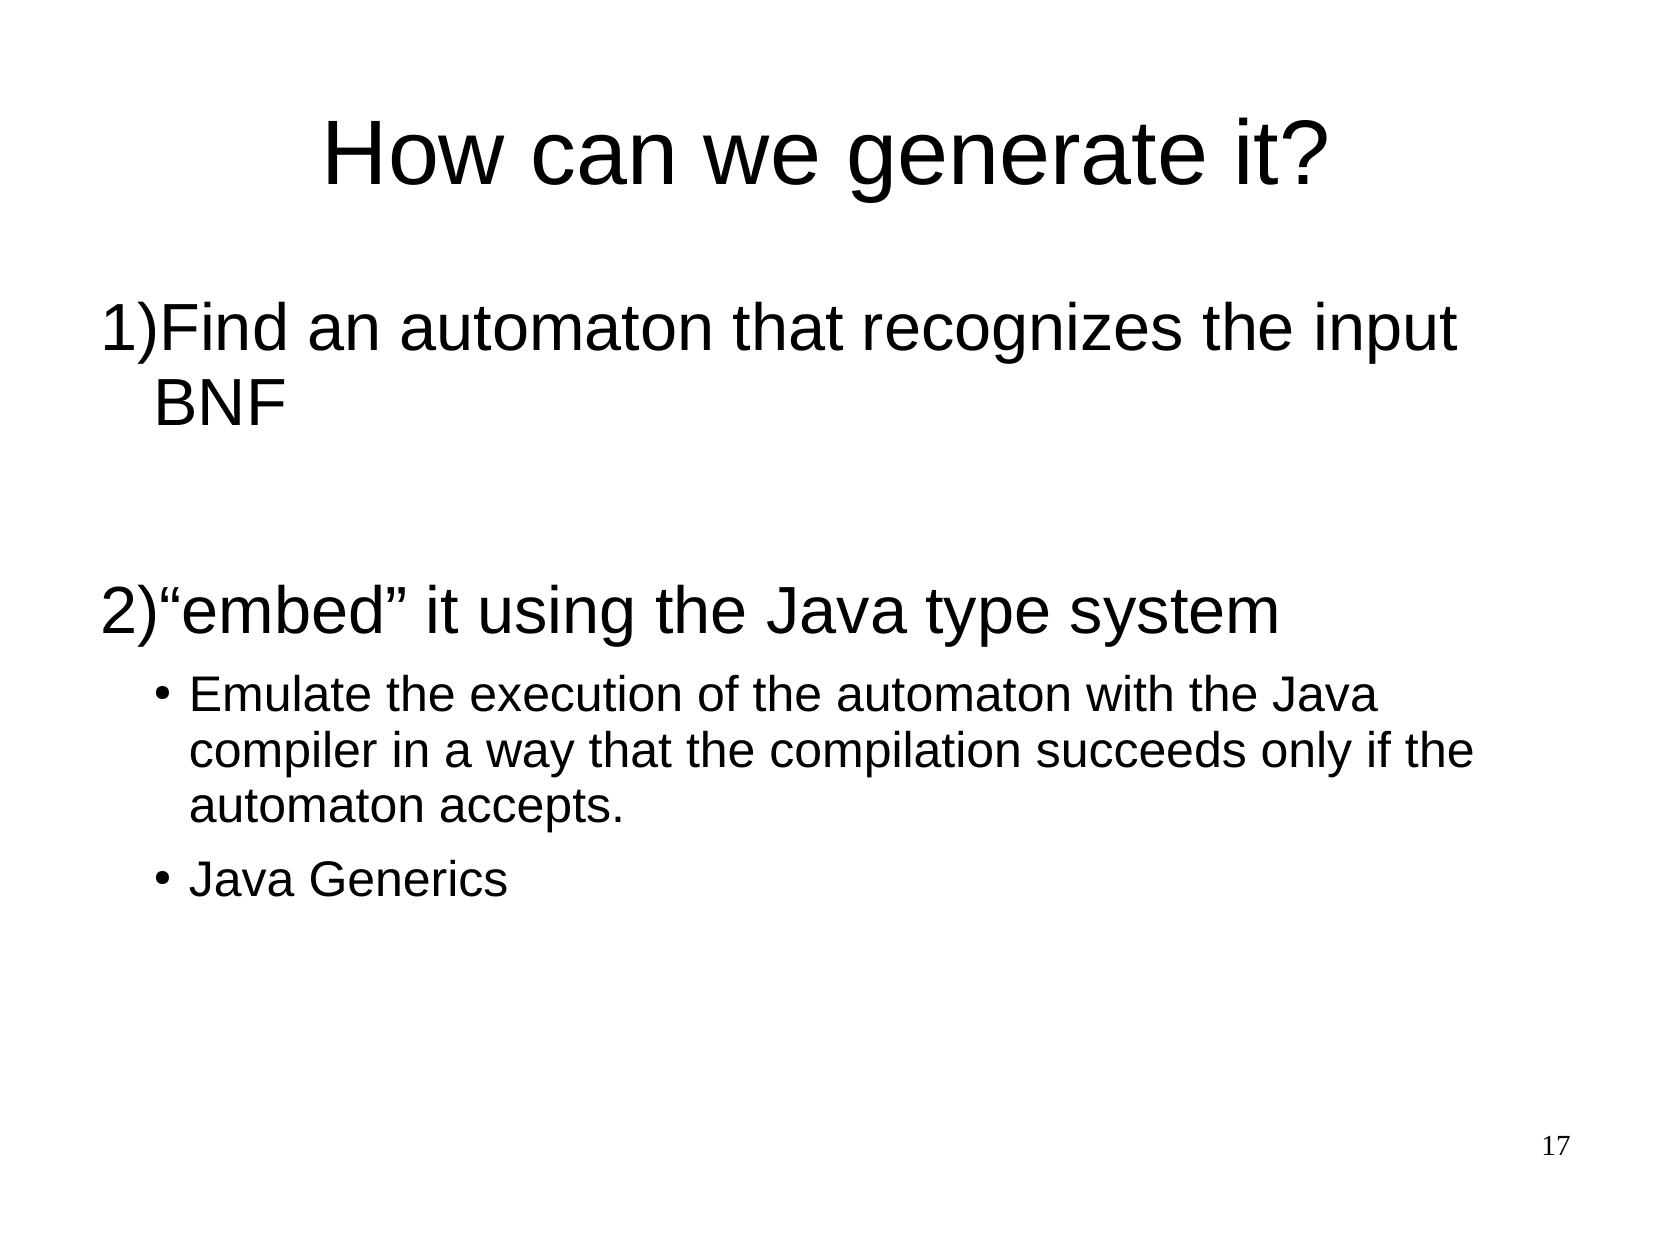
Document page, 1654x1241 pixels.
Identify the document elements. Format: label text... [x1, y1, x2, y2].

title How can we generate it? [82, 49, 1571, 257]
list Find an automaton that recognizes the input BNF “embed” it using the Java type system Emulate the execution of the automaton with the Java compiler in a way that the compilation succeeds only if the automaton accepts. Java Generics [82, 290, 1571, 1010]
